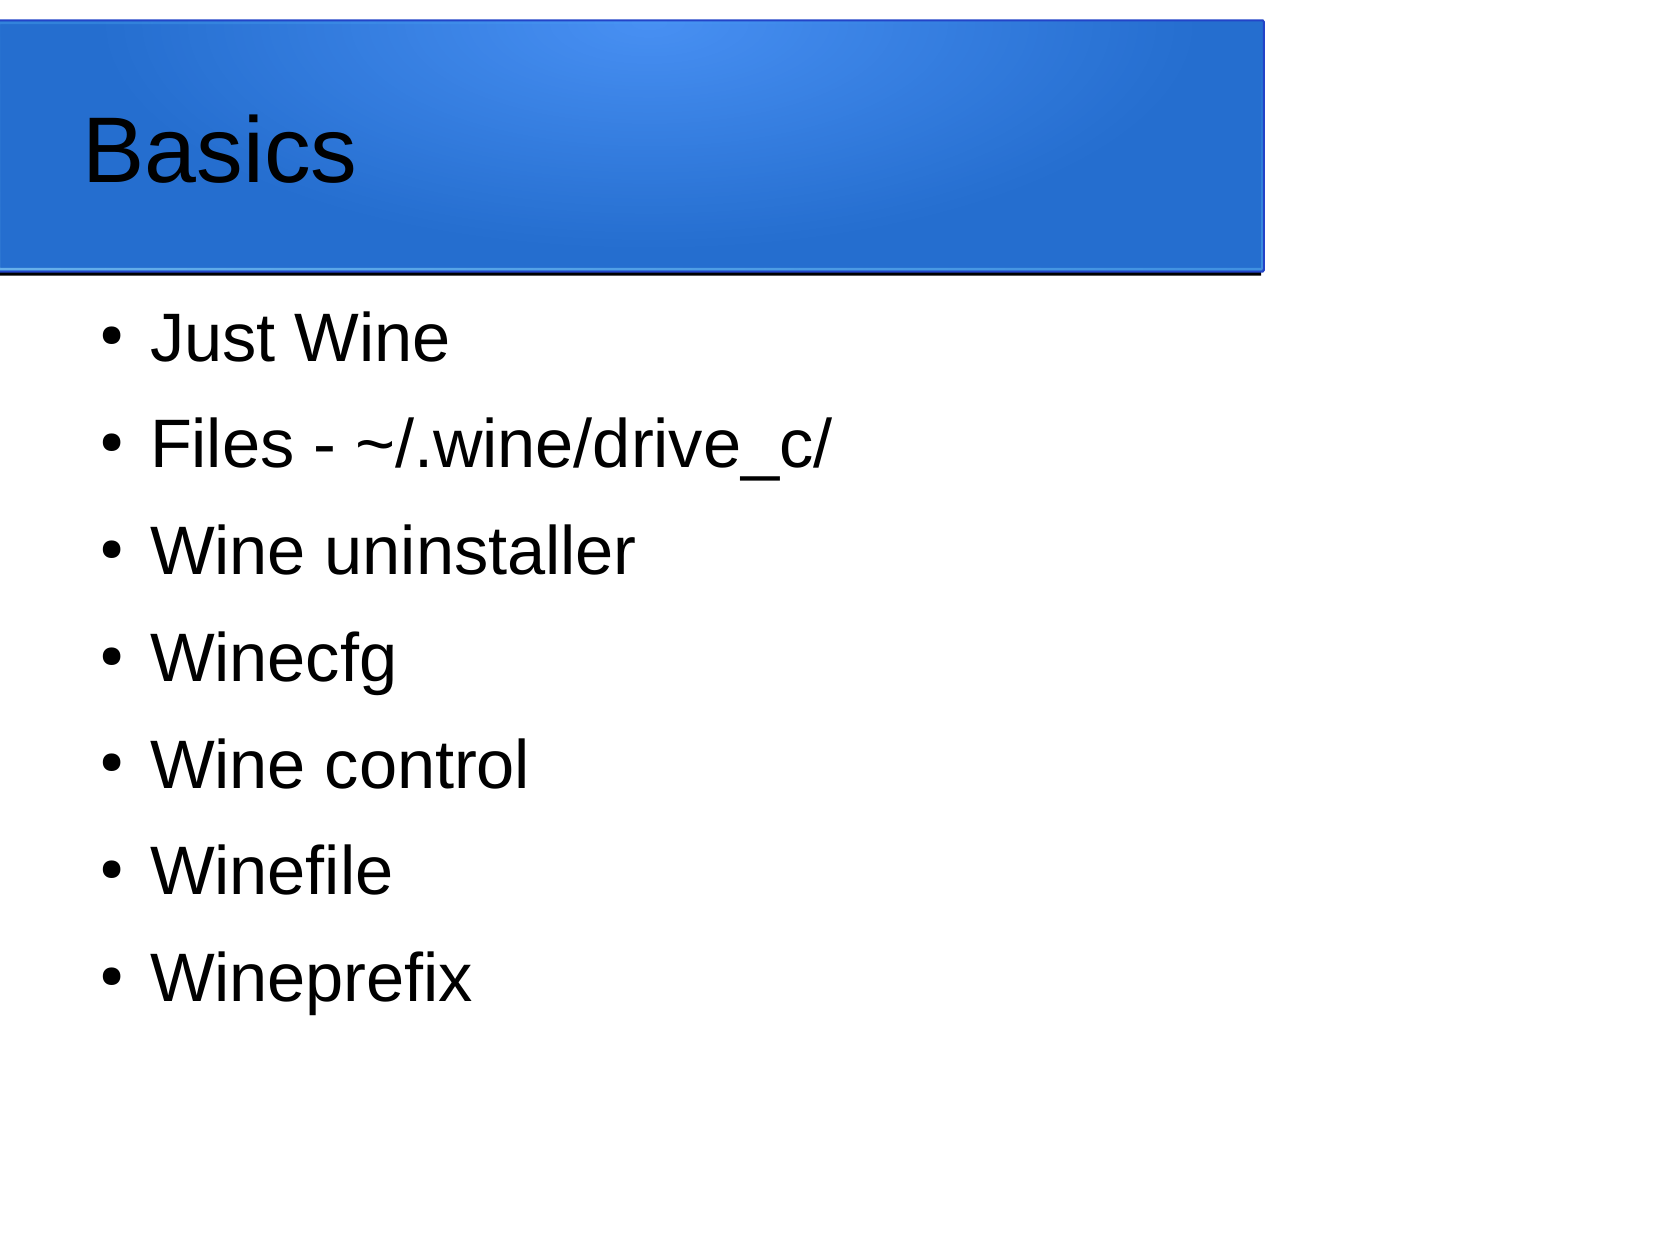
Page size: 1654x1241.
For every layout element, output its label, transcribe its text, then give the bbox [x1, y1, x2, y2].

title Basics [82, 47, 1235, 252]
list Just Wine Files - ~/.wine/drive_c/ Wine uninstaller Winecfg Wine control Winefile Wineprefix [82, 299, 1571, 1019]
